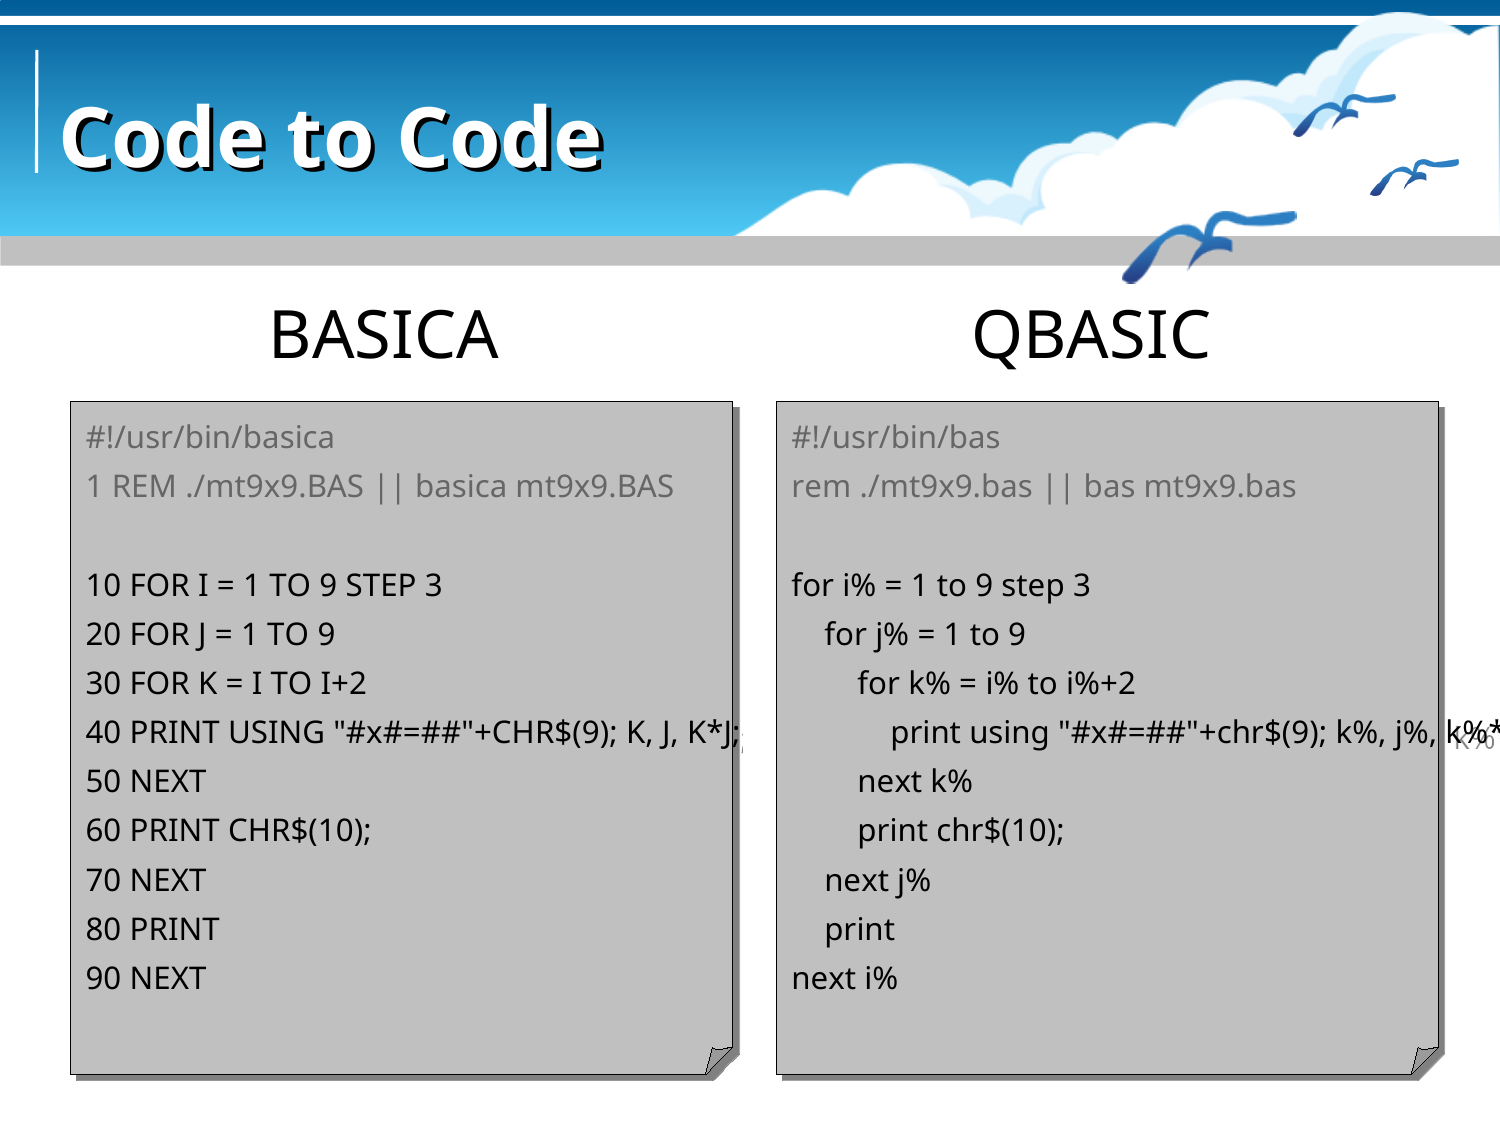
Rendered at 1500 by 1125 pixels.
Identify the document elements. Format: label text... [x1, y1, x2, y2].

text_box QBASIC [956, 283, 1264, 388]
text_box #!/usr/bin/basica 1 REM ./mt9x9.BAS || basica mt9x9.BAS 10 FOR I = 1 TO 9 STEP 3 20 FOR J = 1 TO 9 30 FOR K = I TO I+2 40 PRINT USING "#x#=##"+CHR$(9); K, J, K*J; 50 NEXT 60 PRINT CHR$(10); 70 NEXT 80 PRINT 90 NEXT [70, 401, 733, 1075]
text_box BASICA [253, 283, 562, 388]
title Code to Code [59, 86, 1465, 186]
text_box #!/usr/bin/bas rem ./mt9x9.bas || bas mt9x9.bas for i% = 1 to 9 step 3 for j% = 1 to 9 for k% = i% to i%+2 print using "#x#=##"+chr$(9); k%, j%, k%*j%; next k% print chr$(10); next j% print next i% [776, 401, 1439, 1075]
picture [730, 12, 1500, 284]
